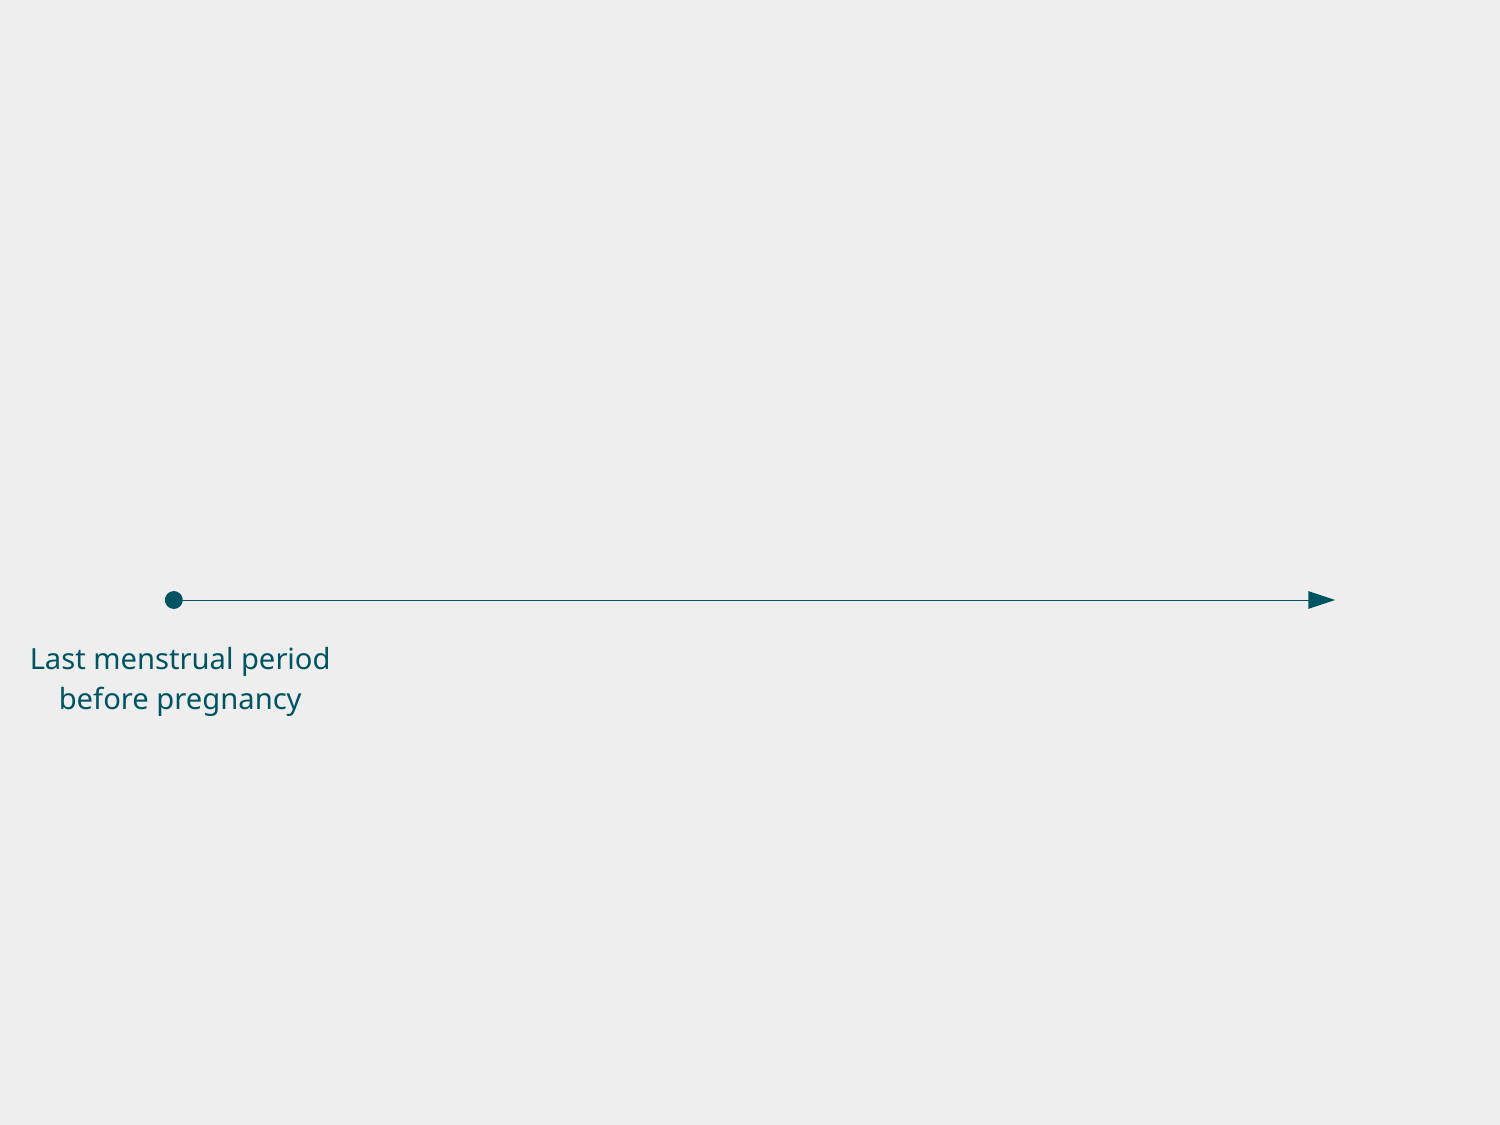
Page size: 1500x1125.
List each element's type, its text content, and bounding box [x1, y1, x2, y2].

text_box Last menstrual period before pregnancy [15, 631, 391, 716]
